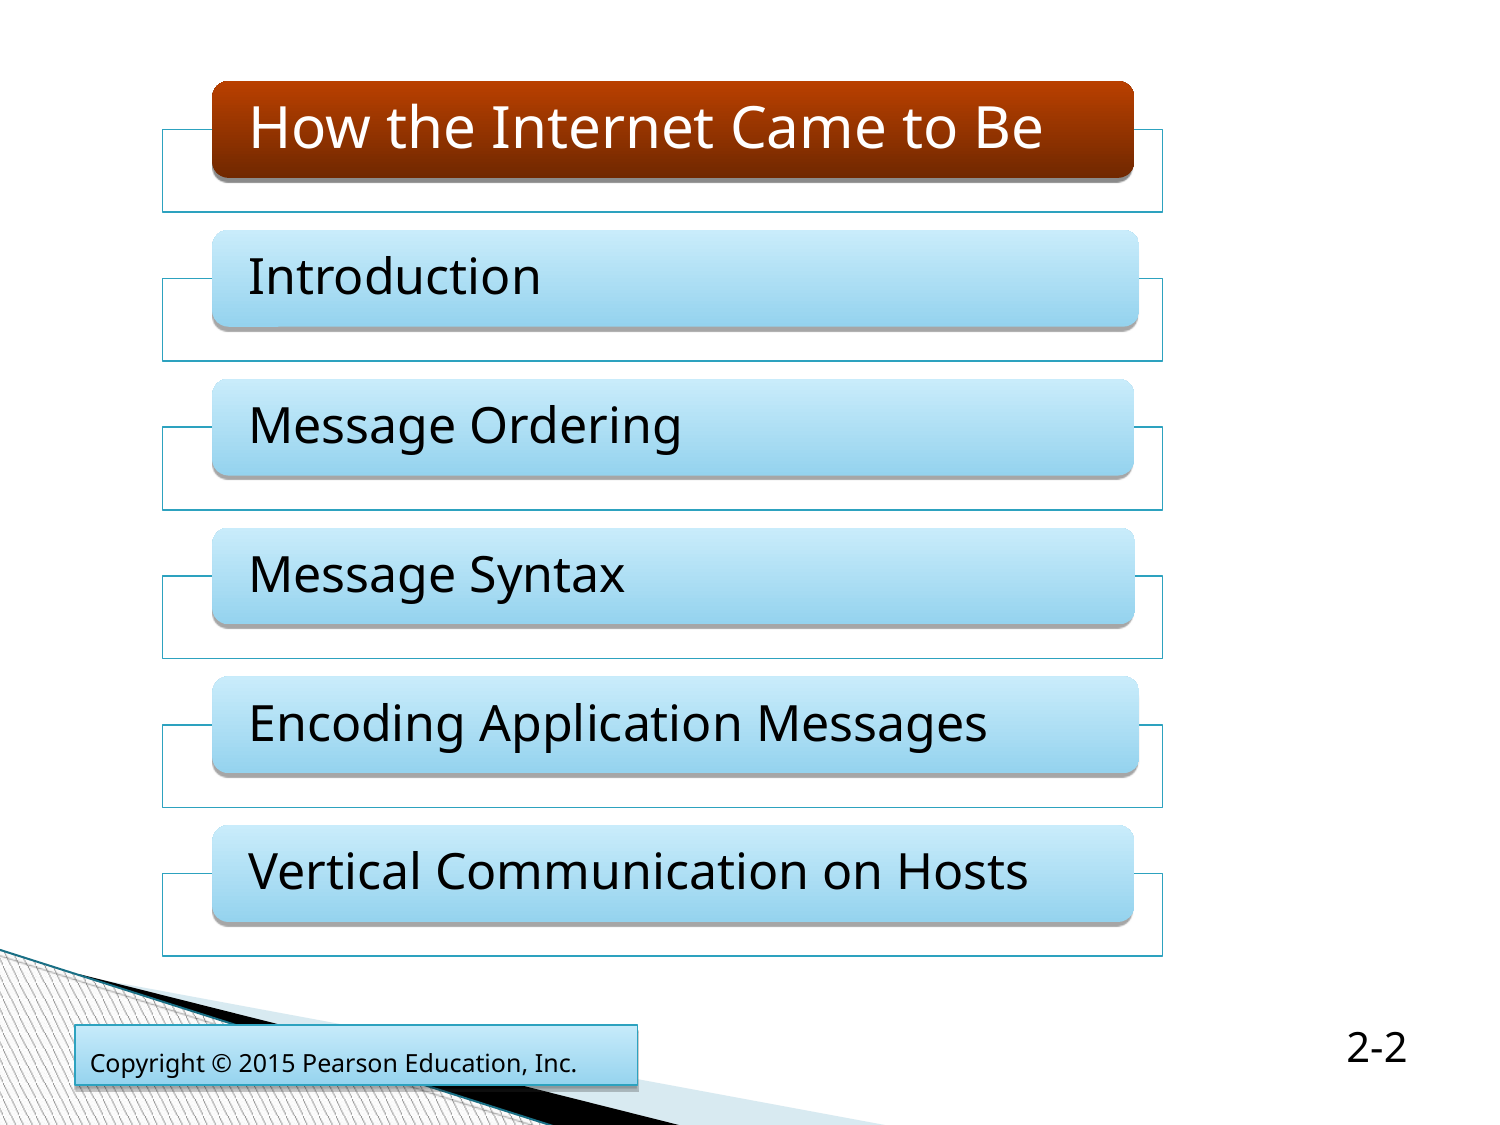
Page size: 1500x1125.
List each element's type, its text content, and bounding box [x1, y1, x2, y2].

text_box [162, 278, 1163, 361]
picture [0, 952, 543, 1125]
text_box Vertical Communication on Hosts [212, 825, 1135, 923]
text_box [162, 129, 1163, 213]
text_box Introduction [212, 229, 1140, 327]
text_box Encoding Application Messages [212, 676, 1140, 774]
text_box [162, 724, 1163, 808]
text_box Message Ordering [212, 378, 1135, 476]
text_box Message Syntax [212, 527, 1136, 625]
slide_number 2-1 [1275, 1025, 1423, 1085]
text_box [162, 427, 1163, 510]
text_box [162, 873, 1163, 957]
text_box [162, 575, 1163, 659]
text_box How the Internet Came to Be [212, 81, 1135, 178]
footer Copyright © 2015 Pearson Education, Inc. [75, 1025, 638, 1085]
